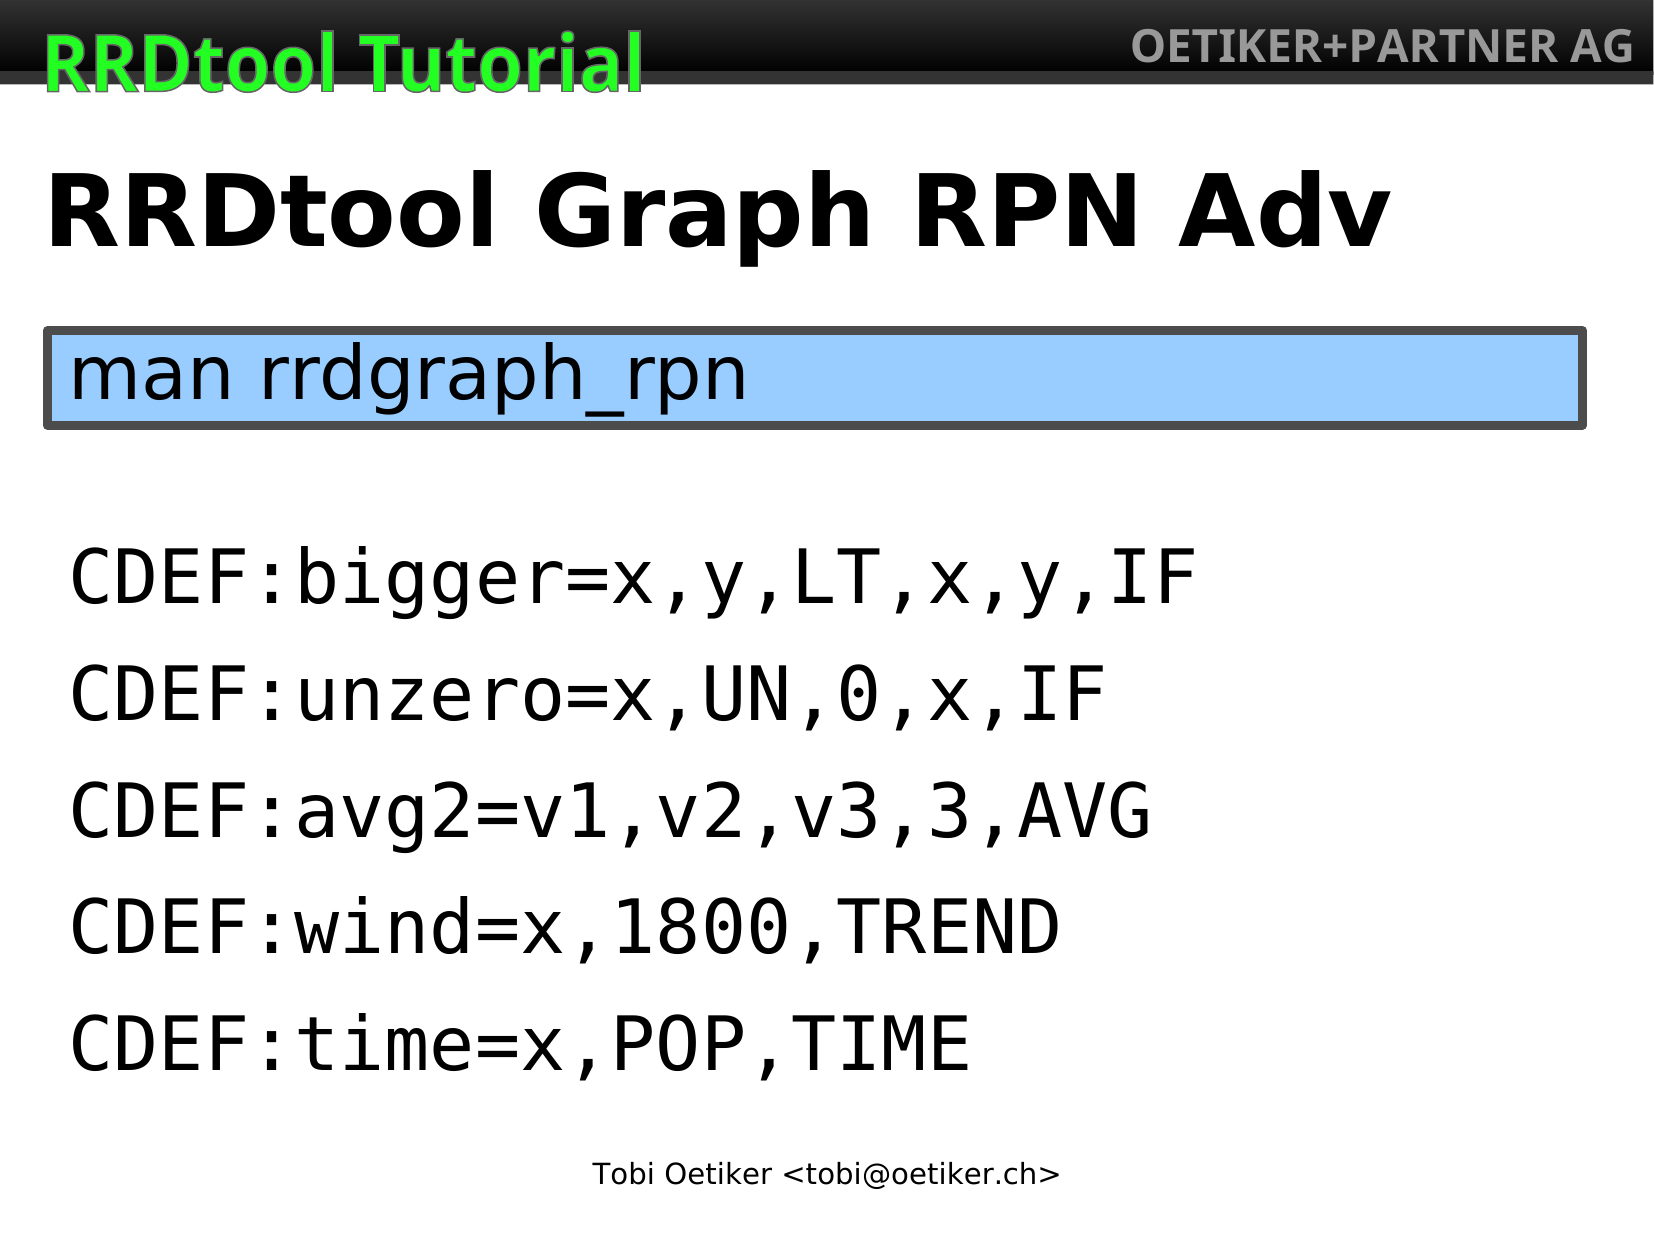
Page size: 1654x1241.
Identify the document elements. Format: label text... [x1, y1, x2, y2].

list man rrdgraph_rpn CDEF:bigger=x,y,LT,x,y,IF CDEF:unzero=x,UN,0,x,IF CDEF:avg2=v1,v2,v3,3,AVG CDEF:wind=x,1800,TREND CDEF:time=x,POP,TIME [50, 329, 1571, 1099]
text_box [1571, 330, 1583, 426]
title RRDtool Graph RPN Adv [43, 137, 1582, 287]
